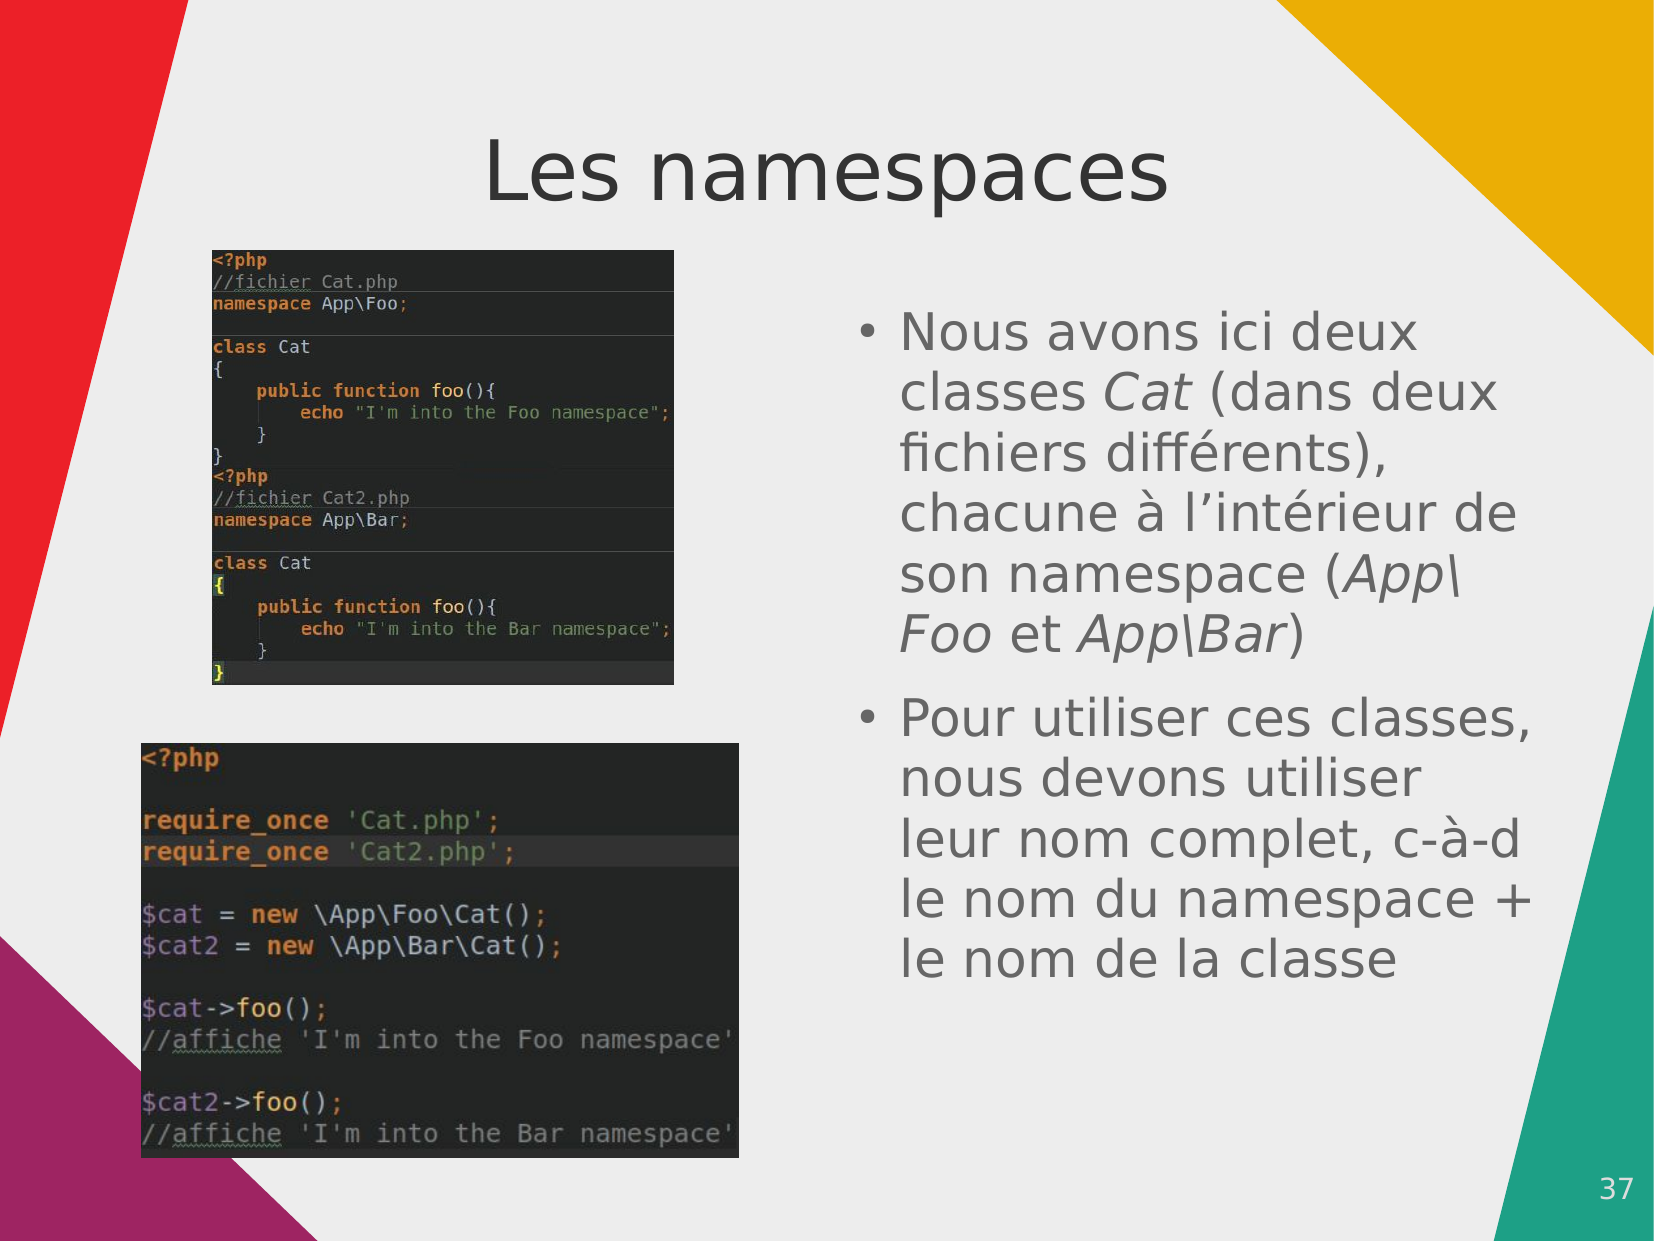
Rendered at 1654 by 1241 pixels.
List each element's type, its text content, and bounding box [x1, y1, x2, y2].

title Les namespaces [114, 73, 1539, 271]
picture [212, 250, 674, 686]
picture [141, 743, 739, 1158]
list Nous avons ici deux classes Cat (dans deux fichiers différents), chacune à l’intérieur de son namespace (App\Foo et App\Bar) Pour utiliser ces classes, nous devons utiliser leur nom complet, c-à-d le nom du namespace + le nom de la classe [844, 302, 1540, 1033]
